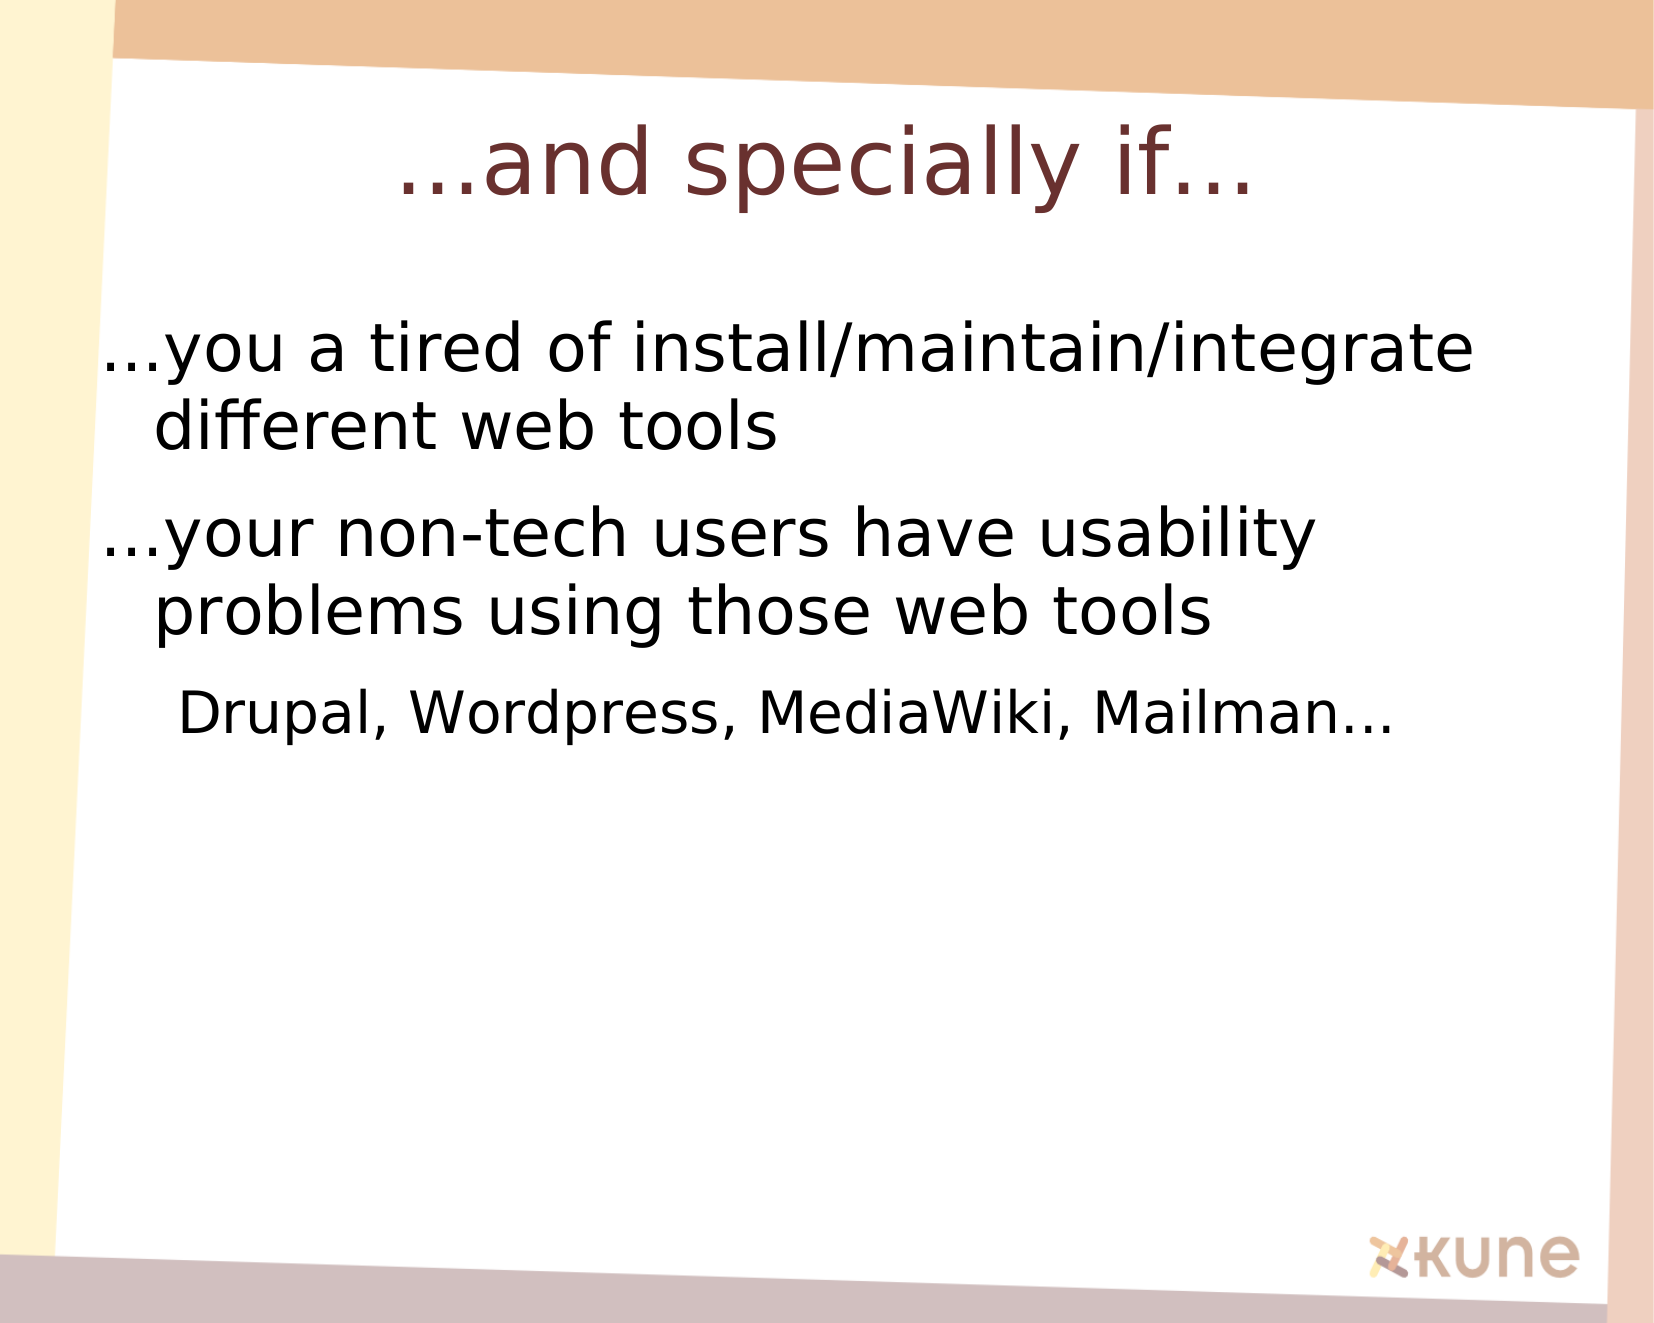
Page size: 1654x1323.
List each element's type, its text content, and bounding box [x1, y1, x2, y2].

list ...you a tired of install/maintain/integrate different web tools ...your non-tech users have usability problems using those web tools Drupal, Wordpress, MediaWiki, Mailman... [82, 309, 1571, 1168]
picture [0, 0, 1654, 1323]
title ...and specially if... [82, 60, 1571, 267]
